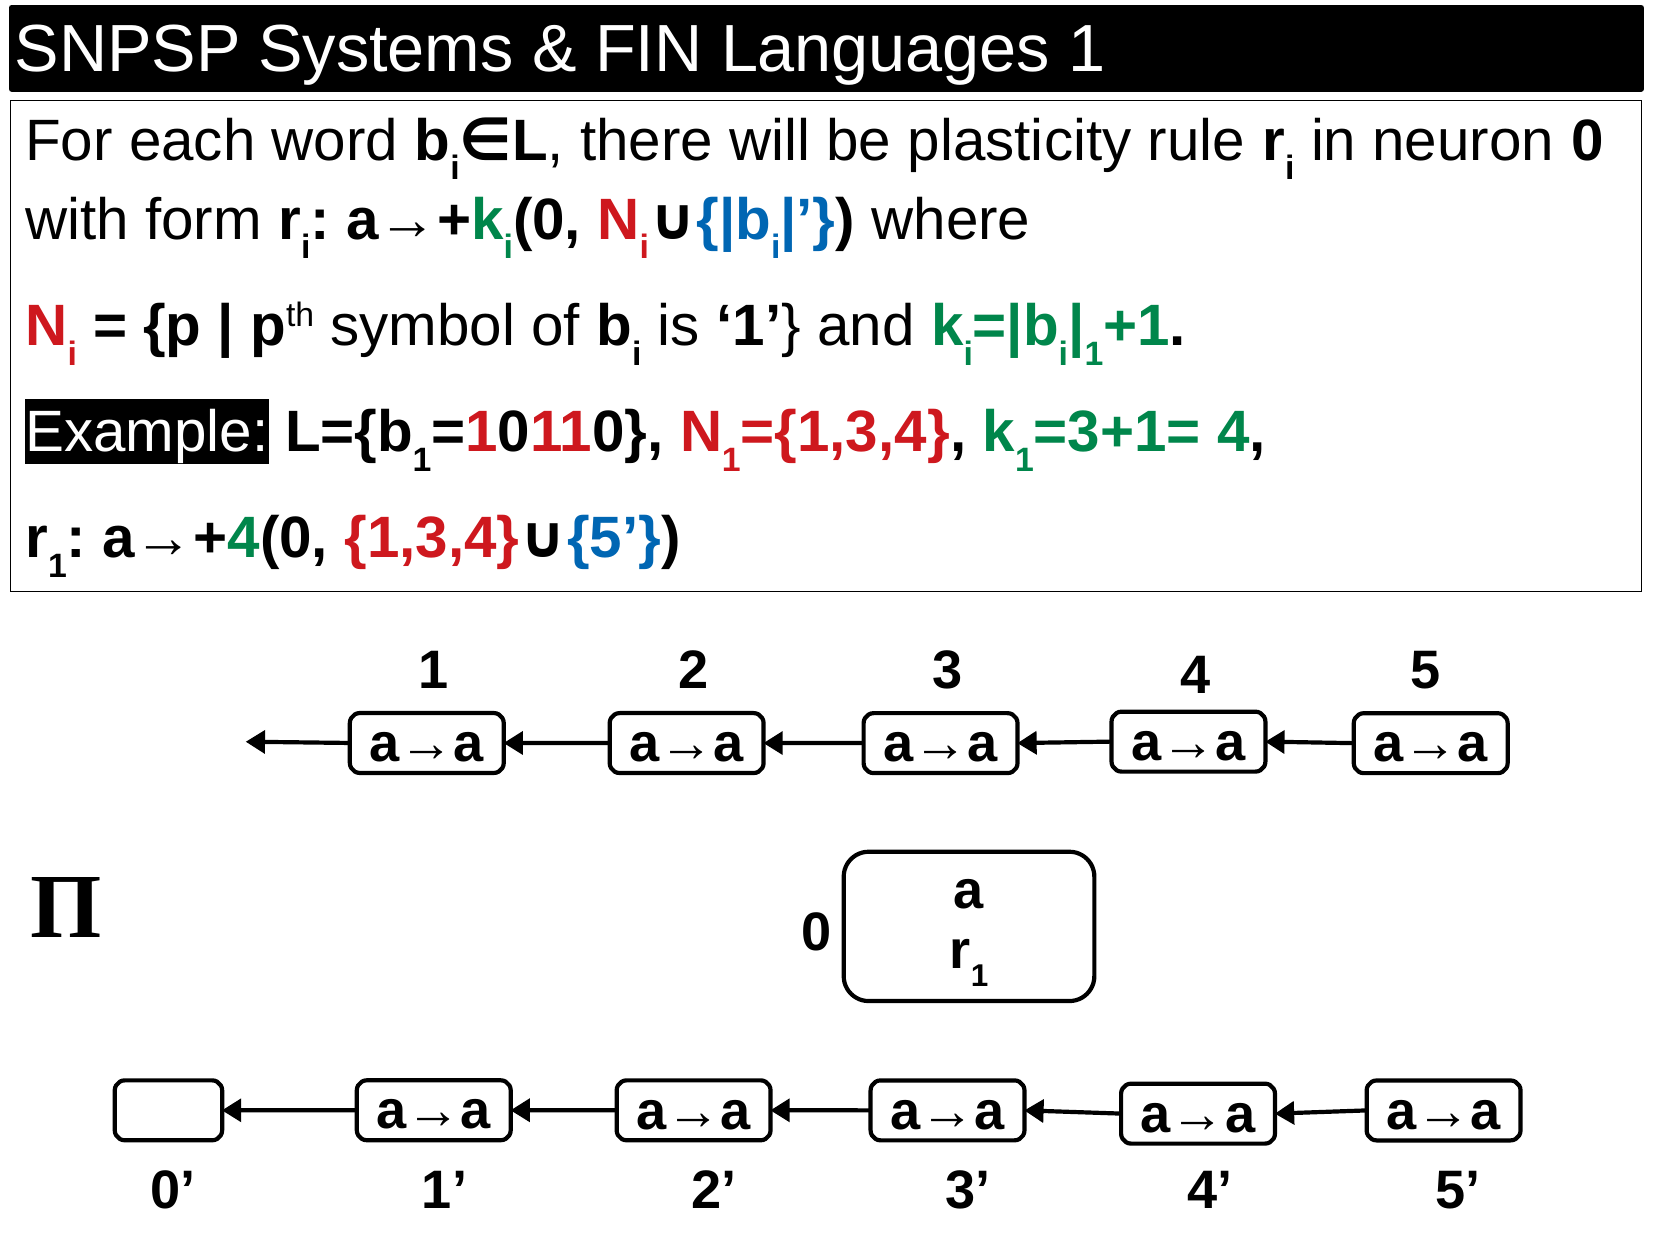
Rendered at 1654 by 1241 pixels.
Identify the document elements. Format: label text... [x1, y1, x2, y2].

text_box 4 [1165, 637, 1226, 713]
text_box a→a [1353, 713, 1508, 774]
text_box a→a [1111, 711, 1266, 772]
text_box Π [15, 848, 85, 965]
text_box a→a [616, 1080, 771, 1141]
text_box 1 [403, 631, 464, 708]
text_box For each word bi∈L, there will be plasticity rule ri in neuron 0 with form ri: a→+ki(0, Ni∪{|bi|’}) where Ni = {p | pth symbol of bi is ‘1’} and ki=|bi|1+1. Example: L={b1=10110}, N1={1,3,4}, k1=3+1= 4, r1: a→+4(0, {1,3,4}∪{5’}) [10, 100, 1642, 592]
text_box 5’ [1420, 1152, 1545, 1228]
text_box 0’ [135, 1152, 219, 1228]
text_box 0 [786, 893, 869, 969]
text_box a→a [863, 713, 1018, 774]
text_box 3 [917, 631, 978, 708]
text_box 2’ [676, 1152, 752, 1228]
text_box a→a [349, 713, 504, 773]
text_box 3’ [930, 1152, 1006, 1228]
text_box 2 [663, 631, 724, 708]
text_box 1’ [407, 1152, 496, 1228]
text_box a r1 [843, 851, 1095, 1002]
text_box a→a [1121, 1083, 1276, 1144]
title SNPSP Systems & FIN Languages 1 [11, 7, 1642, 89]
text_box 5 [1396, 631, 1456, 708]
text_box a→a [1366, 1080, 1521, 1141]
text_box a→a [609, 713, 764, 774]
text_box a→a [870, 1080, 1025, 1141]
text_box 4’ [1172, 1152, 1248, 1228]
text_box a→a [356, 1080, 511, 1141]
